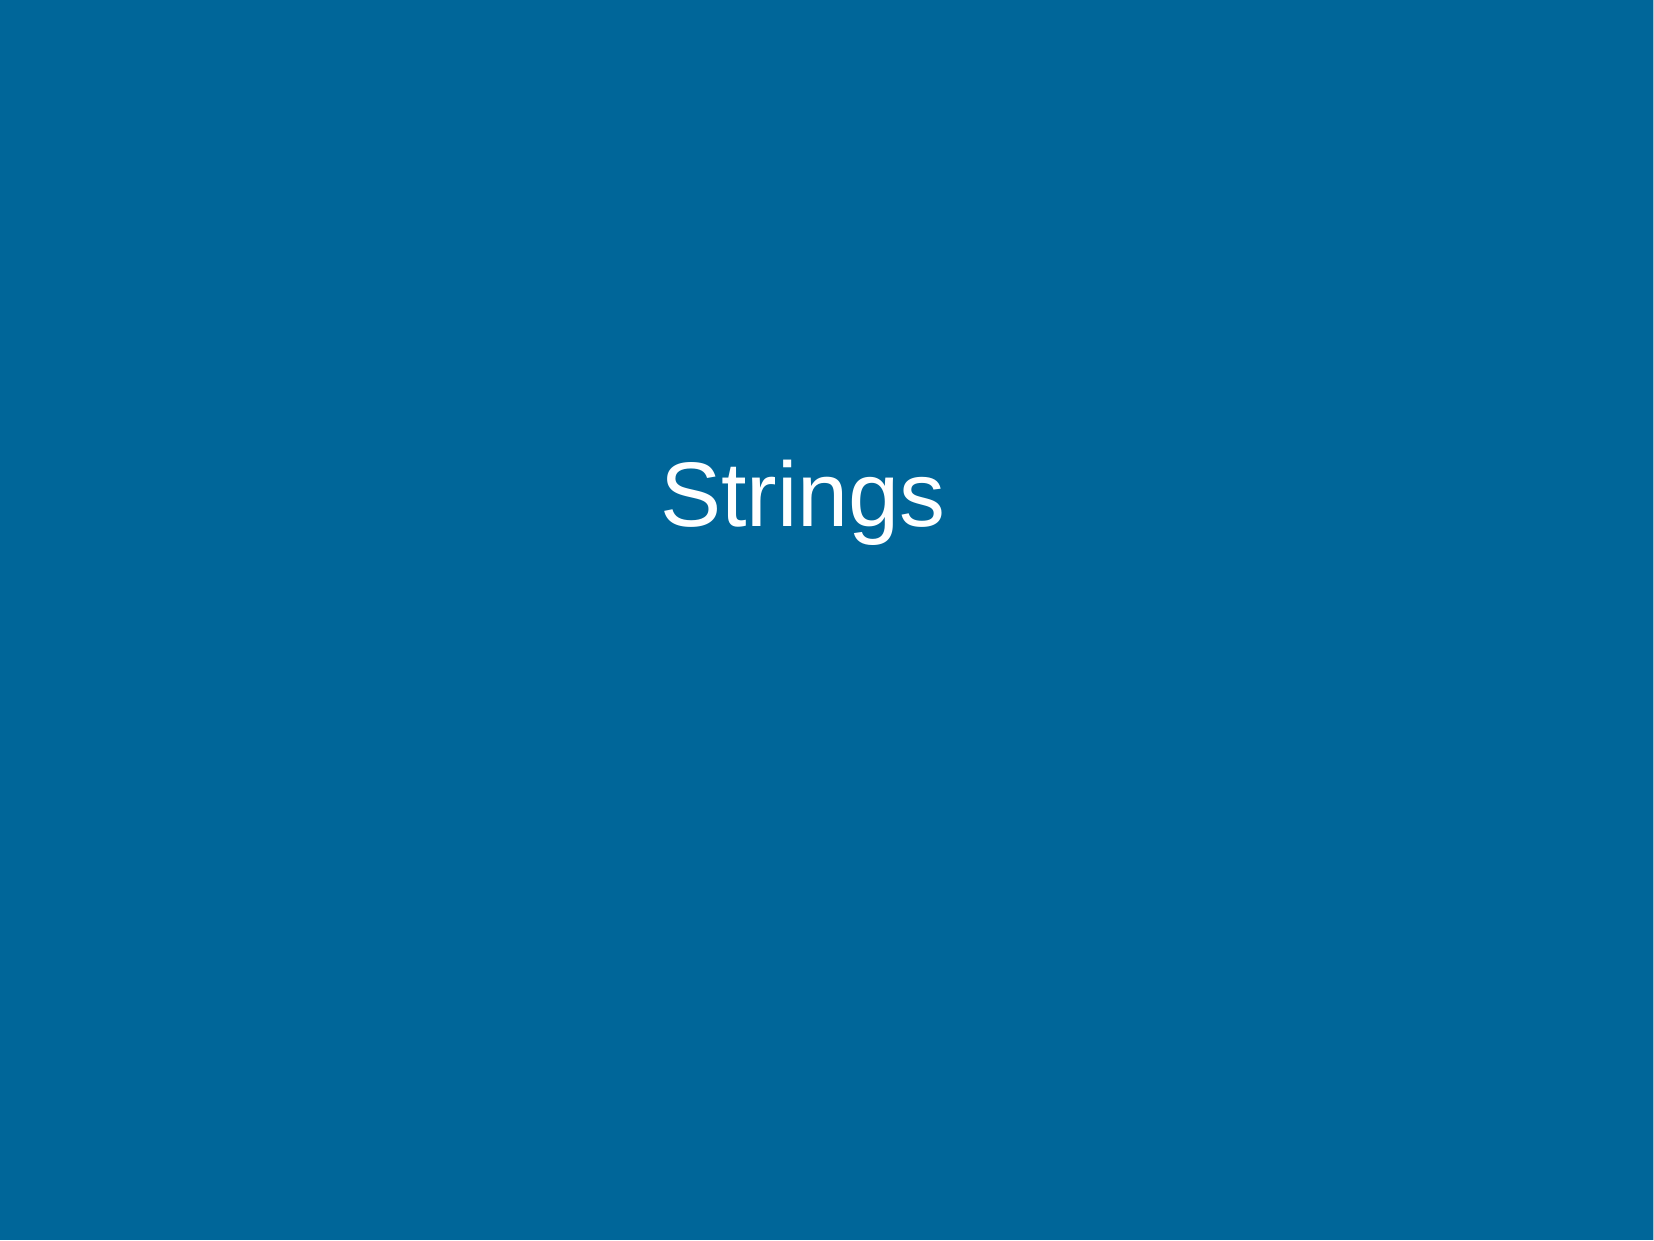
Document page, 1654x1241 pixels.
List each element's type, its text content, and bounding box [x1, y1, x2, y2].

title Strings [59, 442, 1548, 650]
